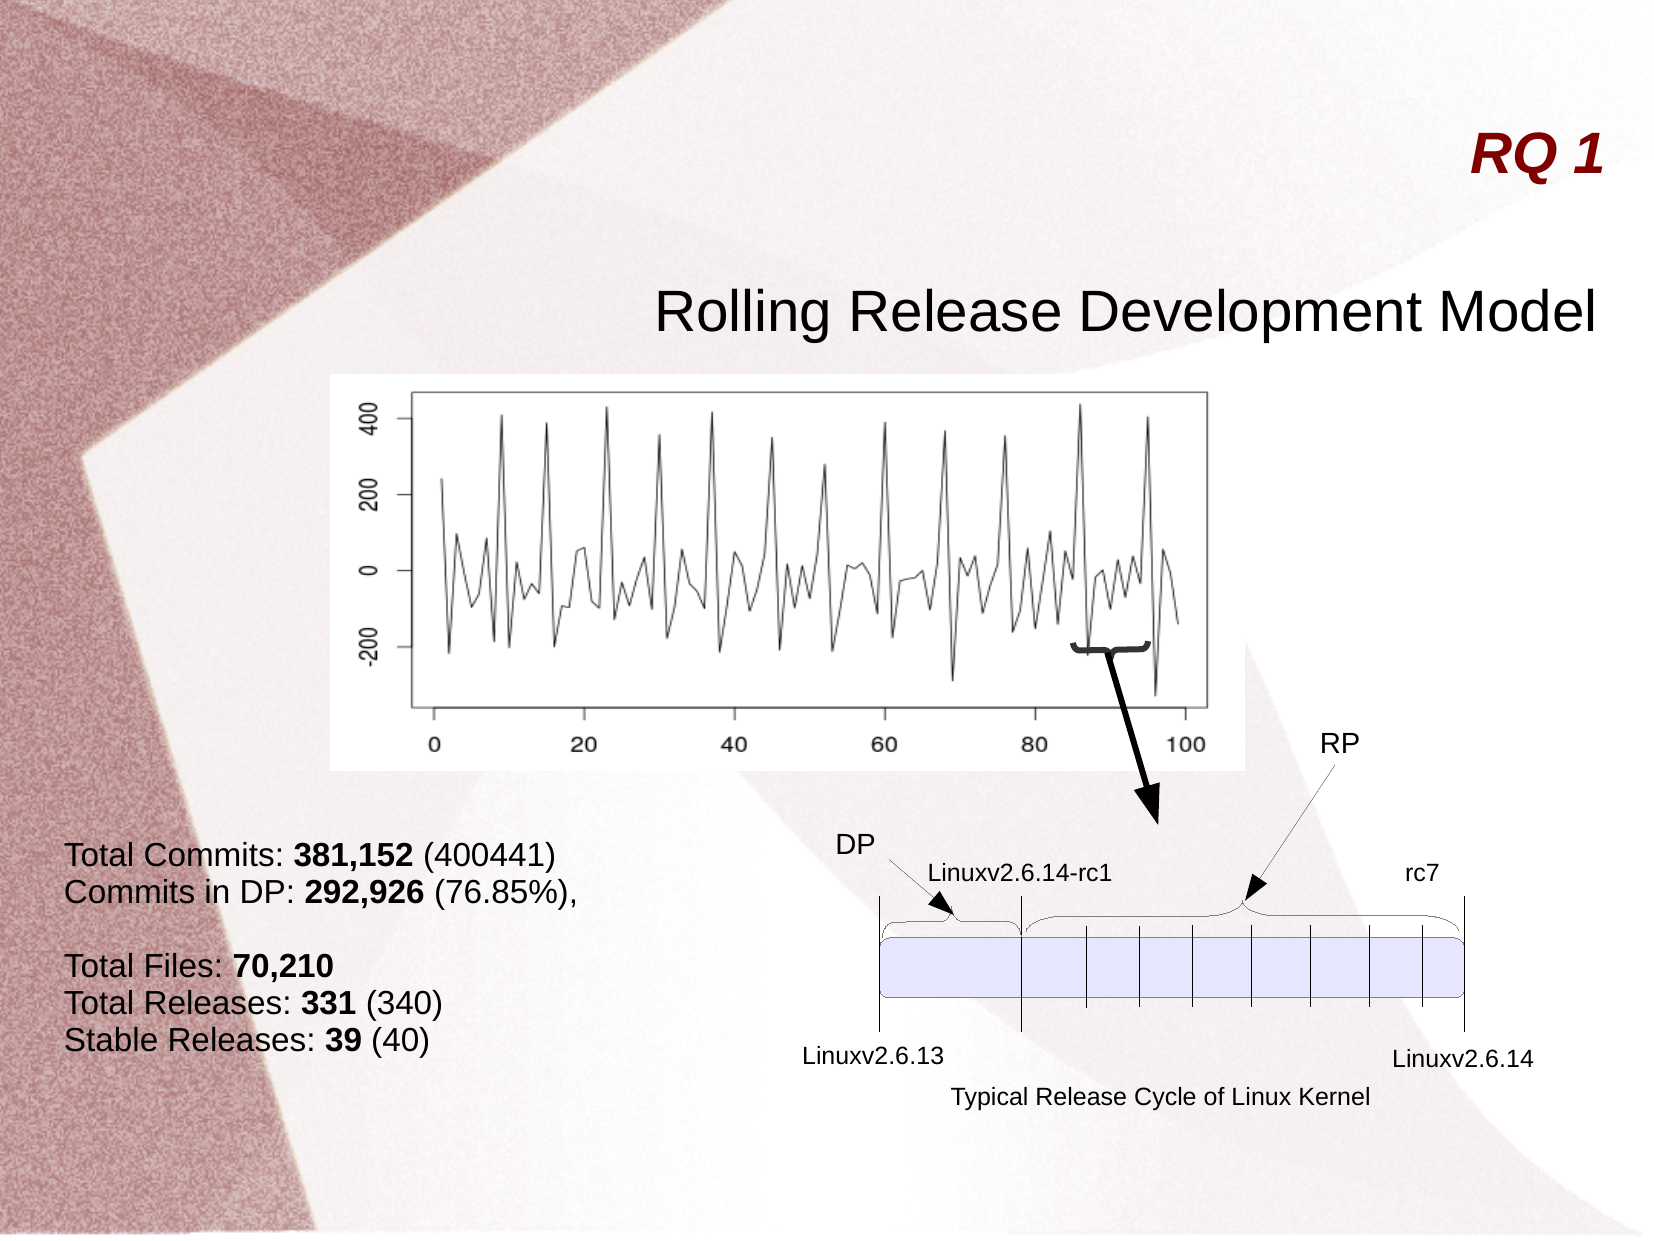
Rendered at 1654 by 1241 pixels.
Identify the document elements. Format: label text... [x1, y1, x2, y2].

text_box Typical Release Cycle of Linux Kernel [935, 1075, 1401, 1119]
text_box Linuxv2.6.14 [1377, 1037, 1558, 1080]
text_box [1022, 937, 1086, 998]
text_box Total Commits: 381,152 (400441) Commits in DP: 292,926 (76.85%), Total Files: 70,210 Total Releases: 331 (340) Stable Releases: 39 (40) [49, 829, 751, 1111]
text_box [1252, 937, 1310, 998]
text_box [1423, 937, 1464, 998]
text_box [1140, 937, 1192, 998]
text_box [1370, 937, 1422, 998]
title RQ 1 [596, 49, 1607, 257]
text_box Linuxv2.6.13 [787, 1034, 968, 1078]
text_box rc7 [1390, 851, 1459, 894]
text_box RP [1305, 720, 1381, 768]
text_box [1193, 937, 1251, 998]
text_box DP [820, 820, 896, 868]
text_box [1087, 937, 1139, 998]
text_box Linuxv2.6.14-rc1 [912, 851, 1132, 894]
picture [0, 0, 1654, 1241]
text_box [880, 937, 1021, 998]
list Rolling Release Development Model [106, 278, 1599, 349]
text_box [1311, 937, 1369, 998]
